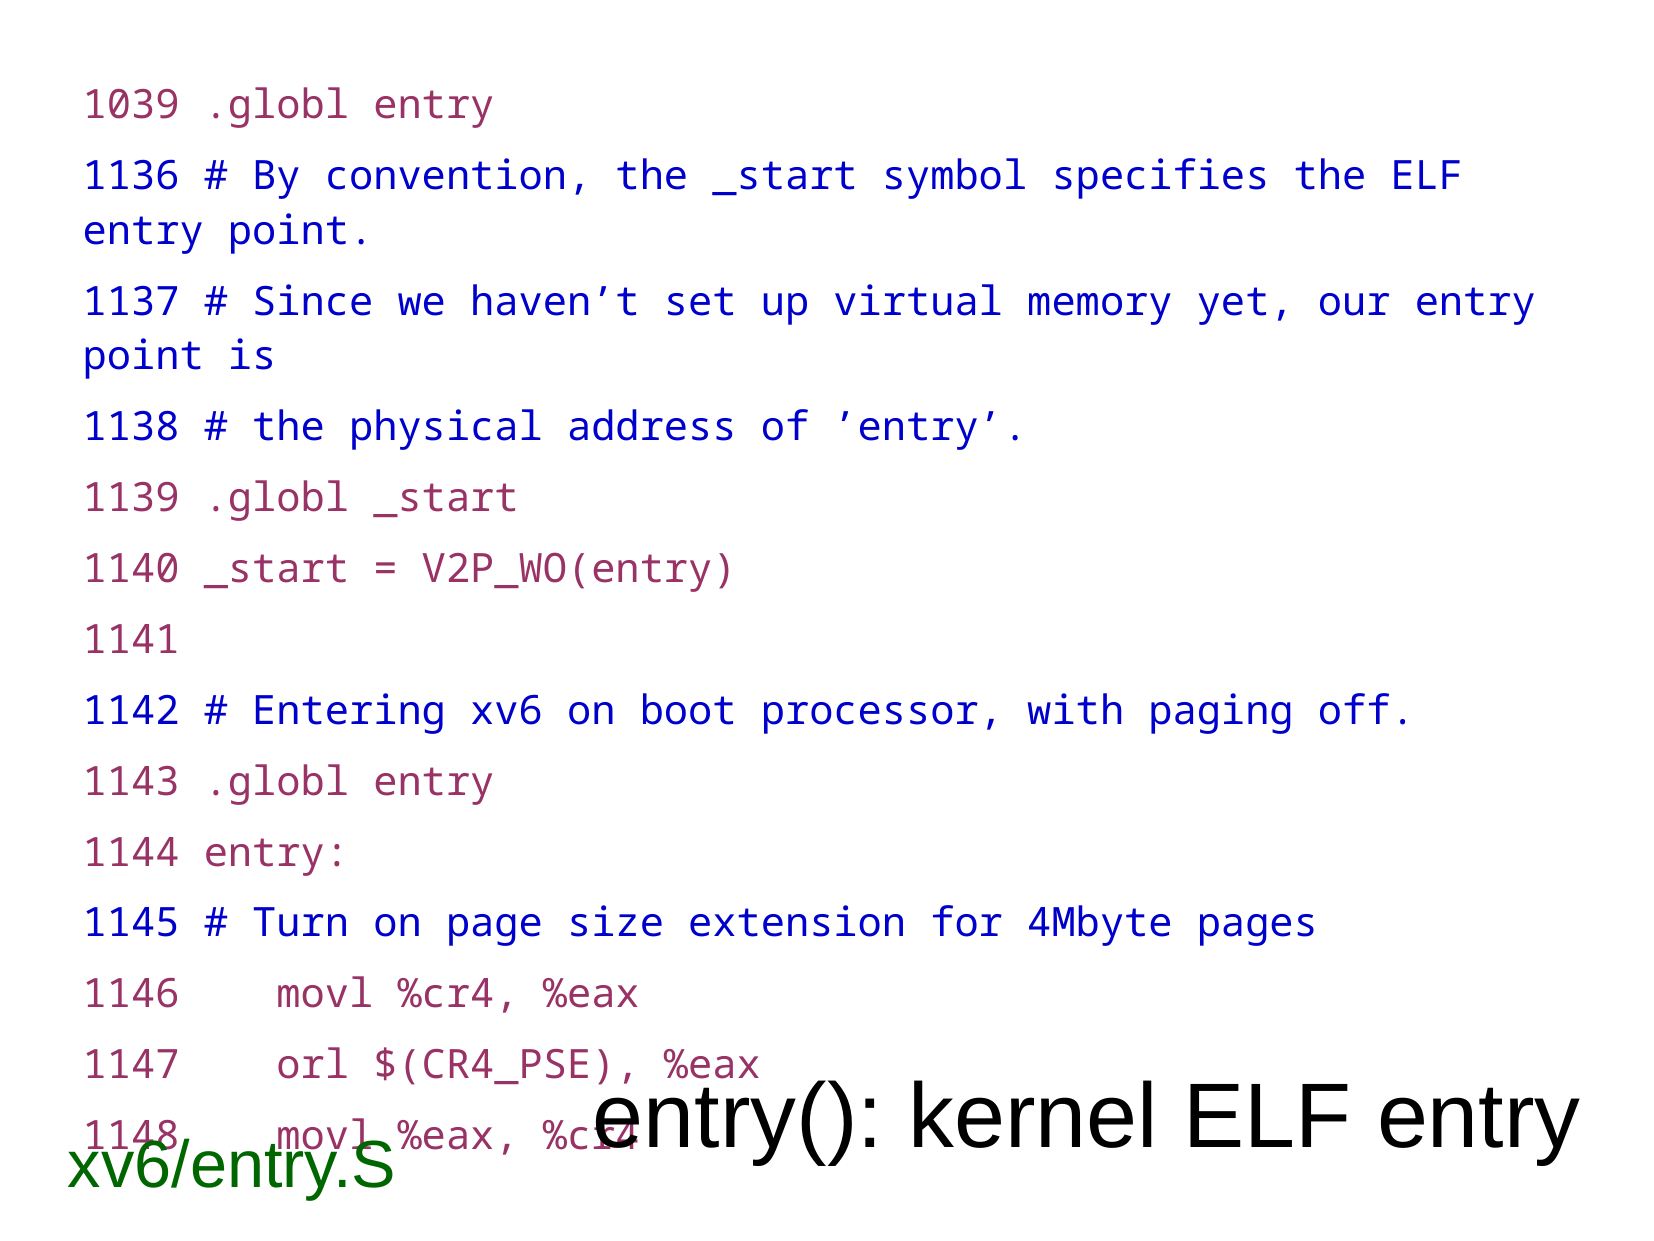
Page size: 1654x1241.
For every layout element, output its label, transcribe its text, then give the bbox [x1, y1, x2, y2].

title entry(): kernel ELF entry [525, 1012, 1651, 1220]
text_box xv6/entry.S [53, 1120, 413, 1210]
list 1039 .globl entry 1136 # By convention, the _start symbol specifies the ELF entry point. 1137 # Since we haven’t set up virtual memory yet, our entry point is 1138 # the physical address of ’entry’. 1139 .globl _start 1140 _start = V2P_WO(entry) 1141 1142 # Entering xv6 on boot processor, with paging off. 1143 .globl entry 1144 entry: 1145 # Turn on page size extension for 4Mbyte pages 1146 movl %cr4, %eax 1147 orl $(CR4_PSE), %eax 1148 movl %eax, %cr4 [82, 75, 1571, 1163]
